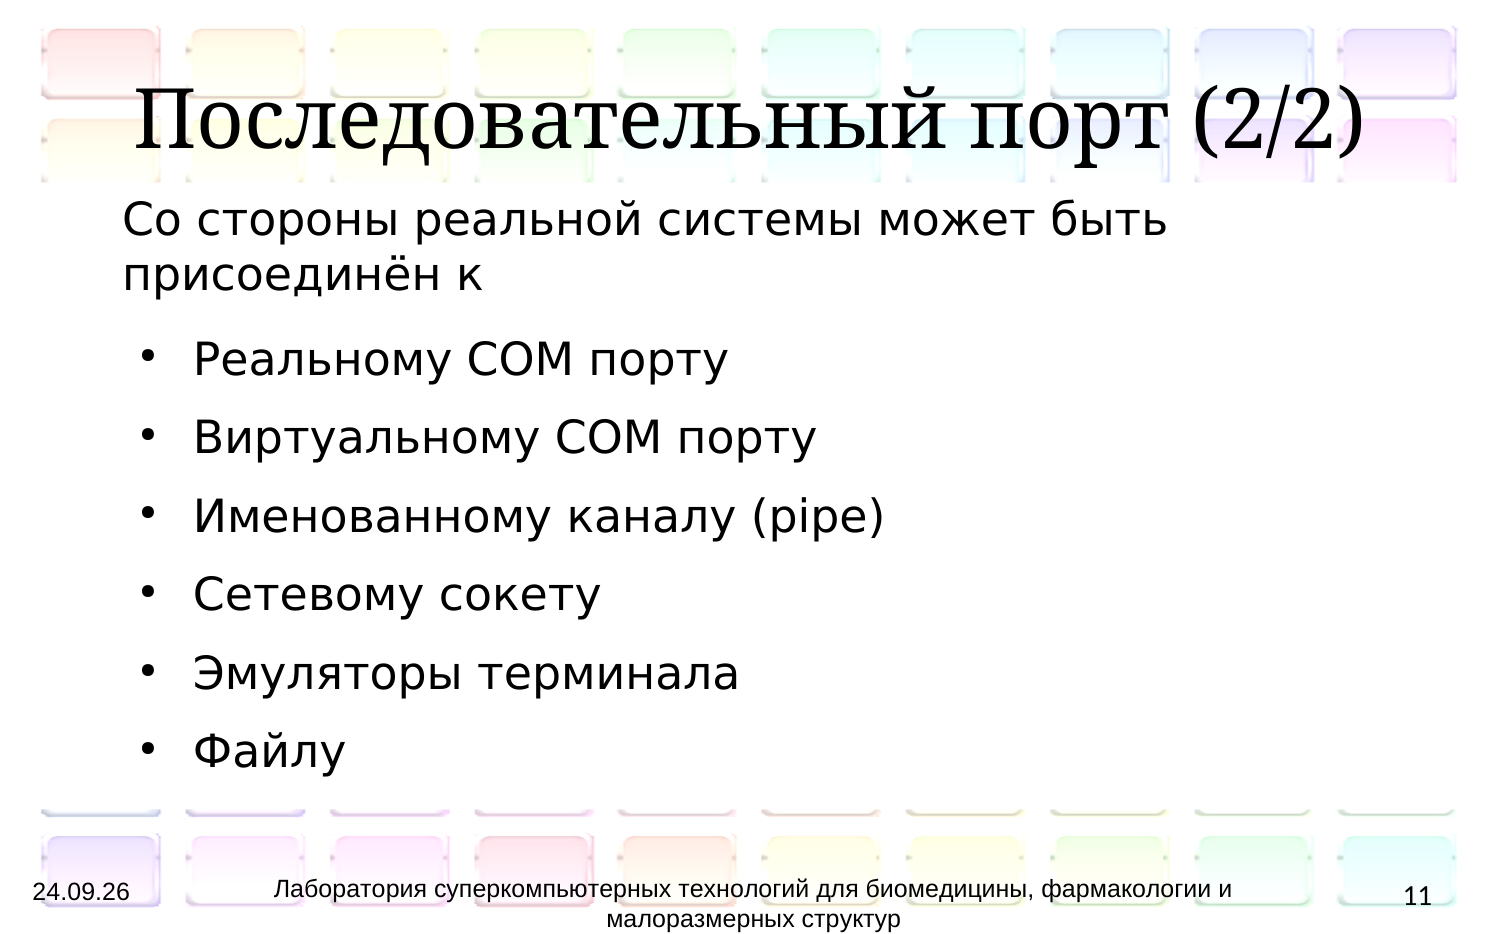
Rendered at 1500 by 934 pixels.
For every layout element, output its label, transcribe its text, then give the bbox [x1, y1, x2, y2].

list Со стороны реальной системы может быть присоединён к Реальному COM порту Виртуальному COM порту Именованному каналу (pipe) Сетевому сокету Эмуляторы терминала Файлу [36, 182, 1463, 810]
title Последовательный порт (2/2) [75, 37, 1426, 182]
text_box 11.03.12 [17, 868, 184, 918]
picture [0, 0, 1500, 934]
text_box <номер> [1387, 868, 1473, 918]
text_box Лаборатория суперкомпьютерных технологий для биомедицины, фармакологии и малоразмерных структур [171, 864, 1338, 915]
